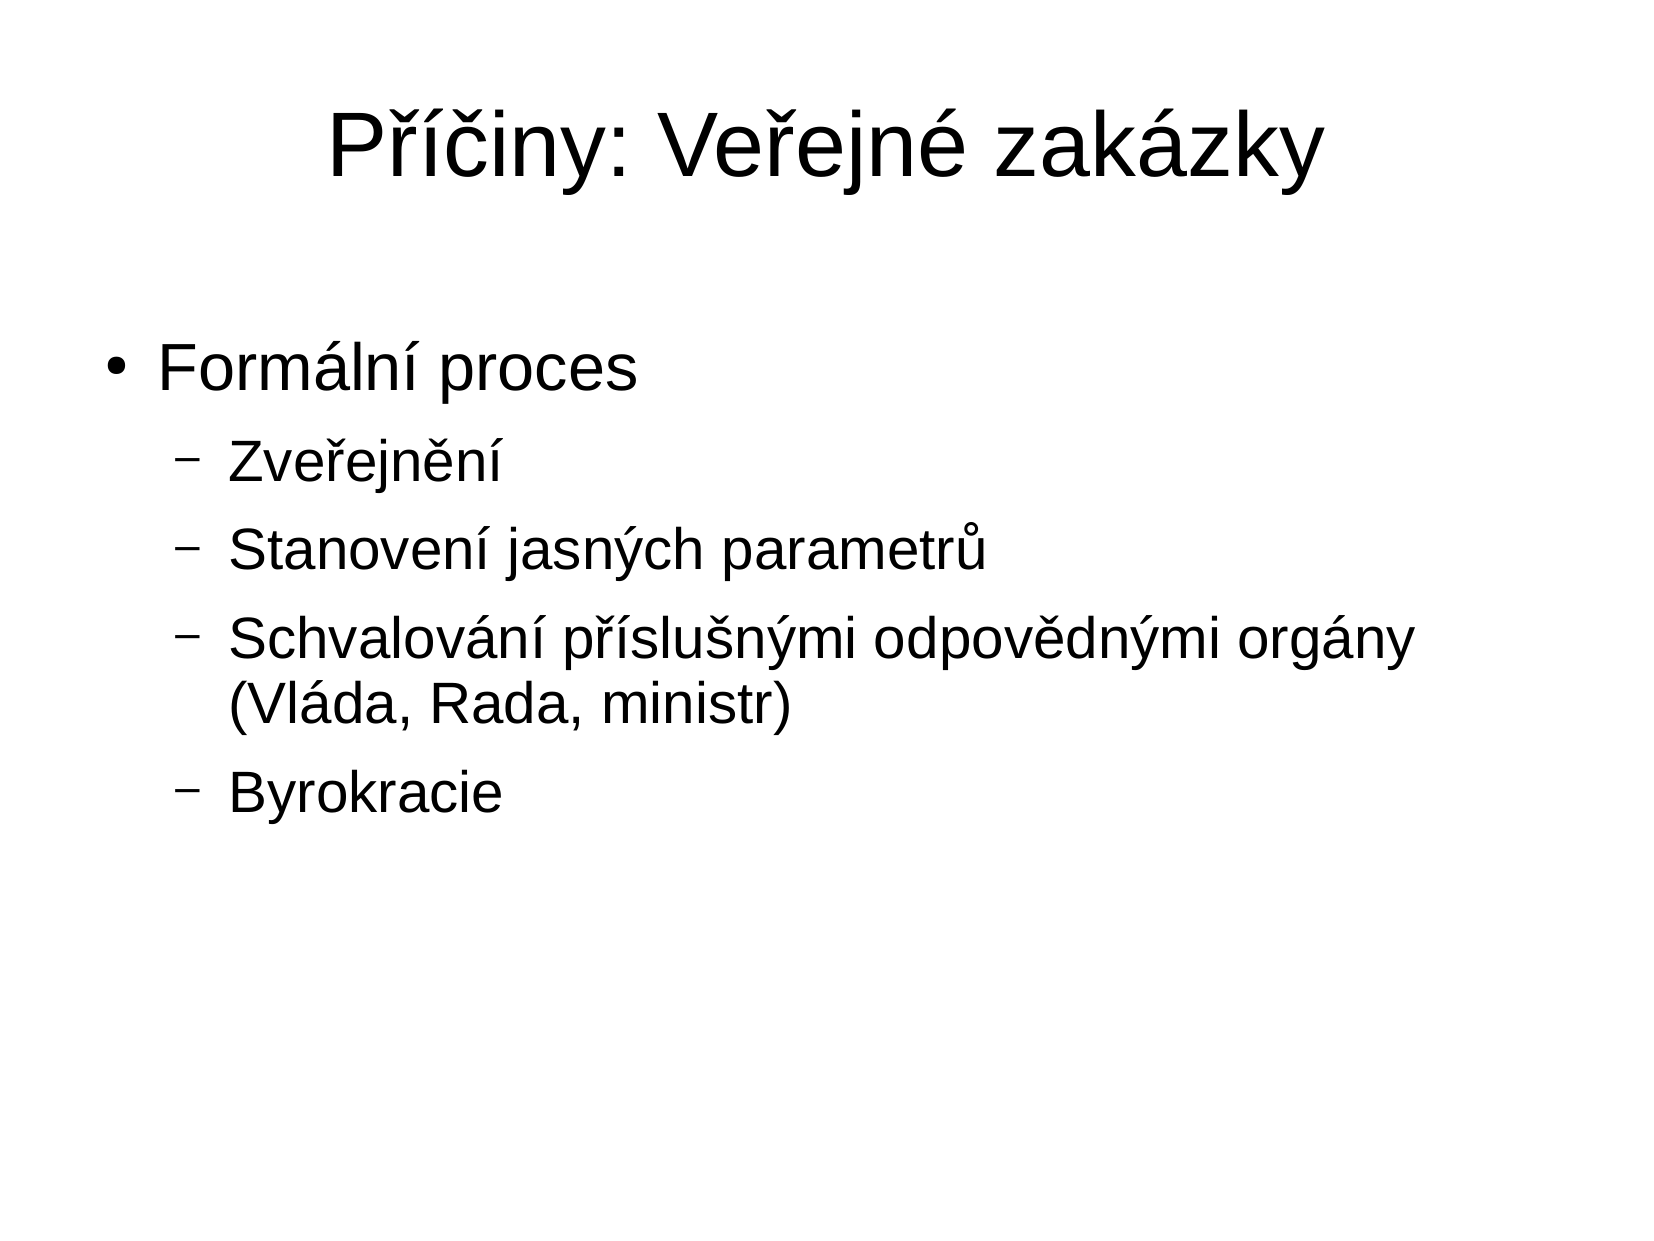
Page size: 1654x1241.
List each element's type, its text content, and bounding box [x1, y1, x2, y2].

title Příčiny: Veřejné zakázky [82, 49, 1571, 241]
list Formální proces Zveřejnění Stanovení jasných parametrů Schvalování příslušnými odpovědnými orgány (Vláda, Rada, ministr) Byrokracie [86, 330, 1576, 1050]
